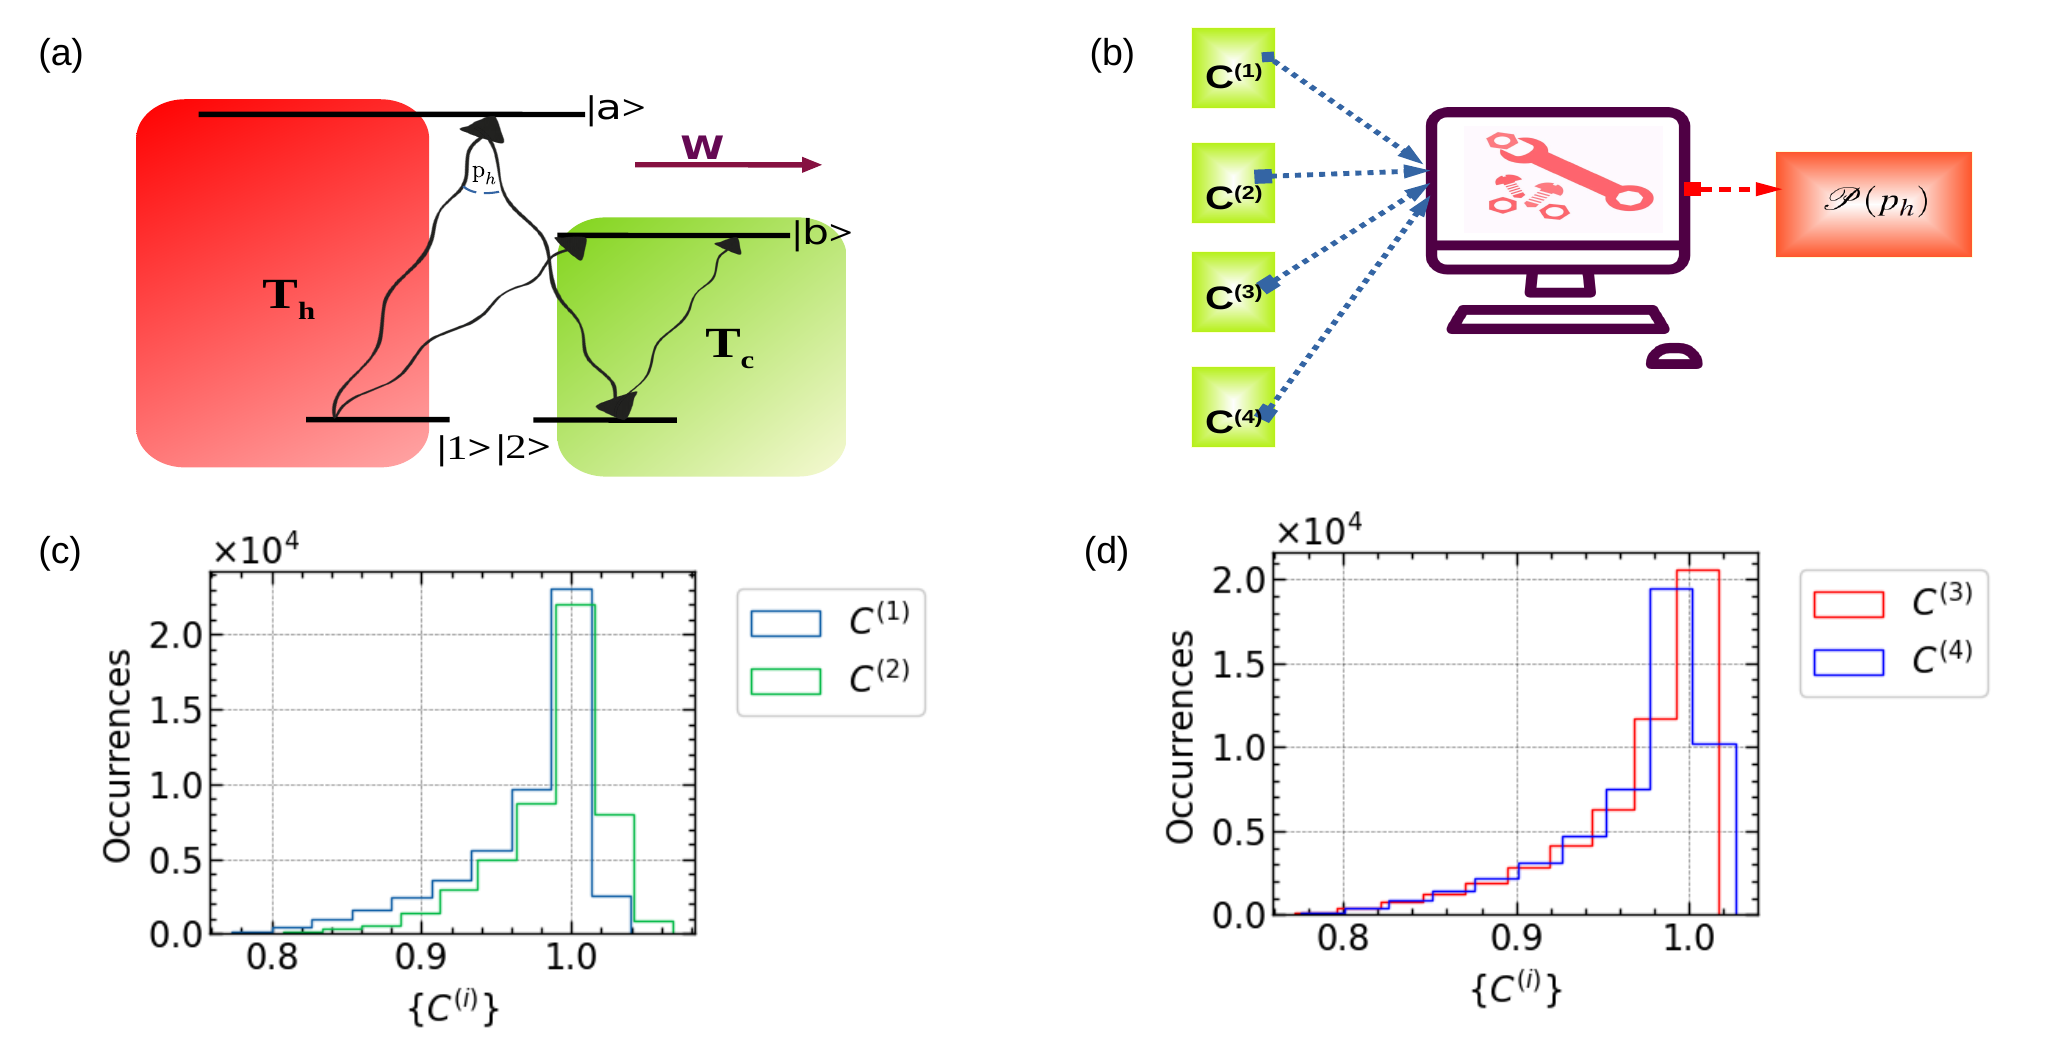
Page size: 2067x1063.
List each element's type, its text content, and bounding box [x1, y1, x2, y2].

text_box (d) [1068, 521, 1176, 579]
picture [94, 526, 931, 1040]
picture [1179, 17, 1979, 502]
text_box (a) [23, 23, 130, 81]
picture [1157, 507, 1994, 1021]
text_box (b) [1074, 23, 1182, 81]
text_box (c) [23, 521, 130, 579]
picture [111, 23, 910, 508]
